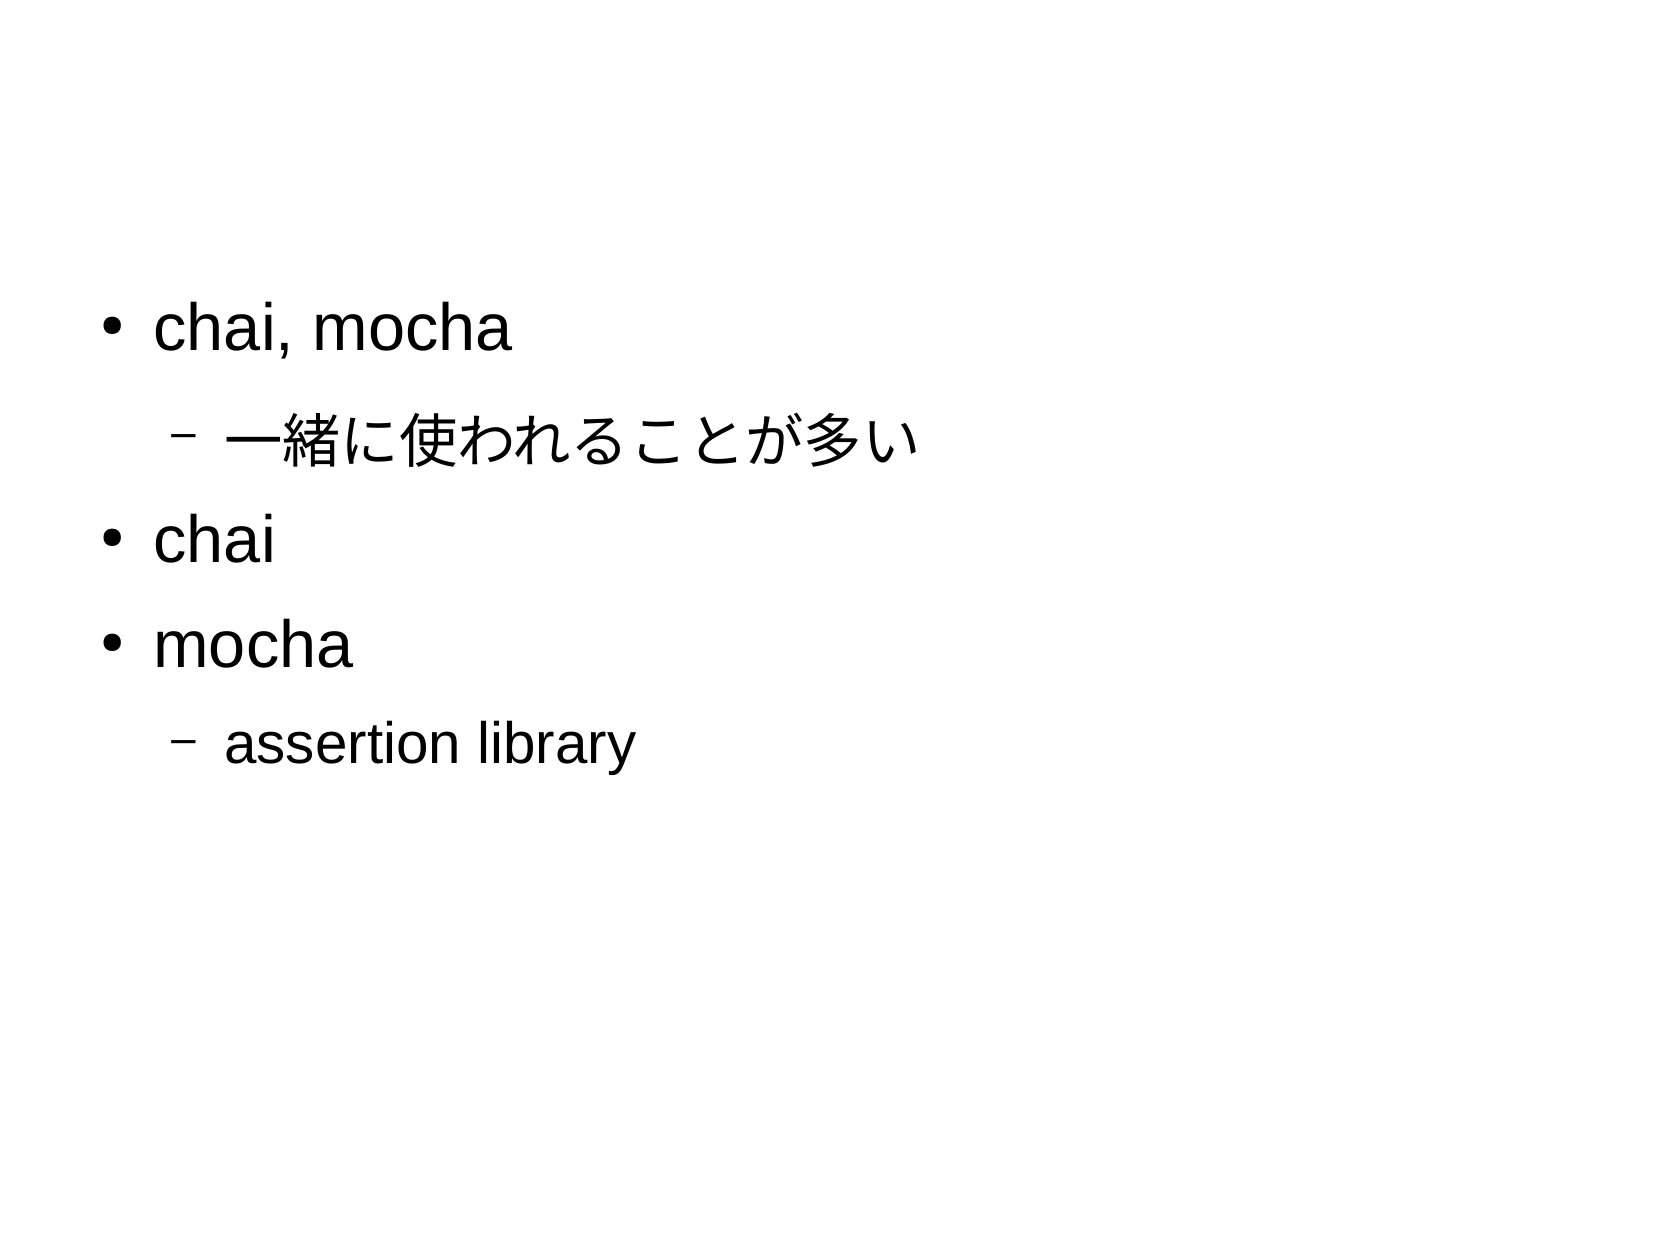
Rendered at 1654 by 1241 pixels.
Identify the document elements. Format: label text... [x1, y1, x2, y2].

list chai, mocha 一緒に使われることが多い chai mocha assertion library [82, 290, 1571, 1010]
